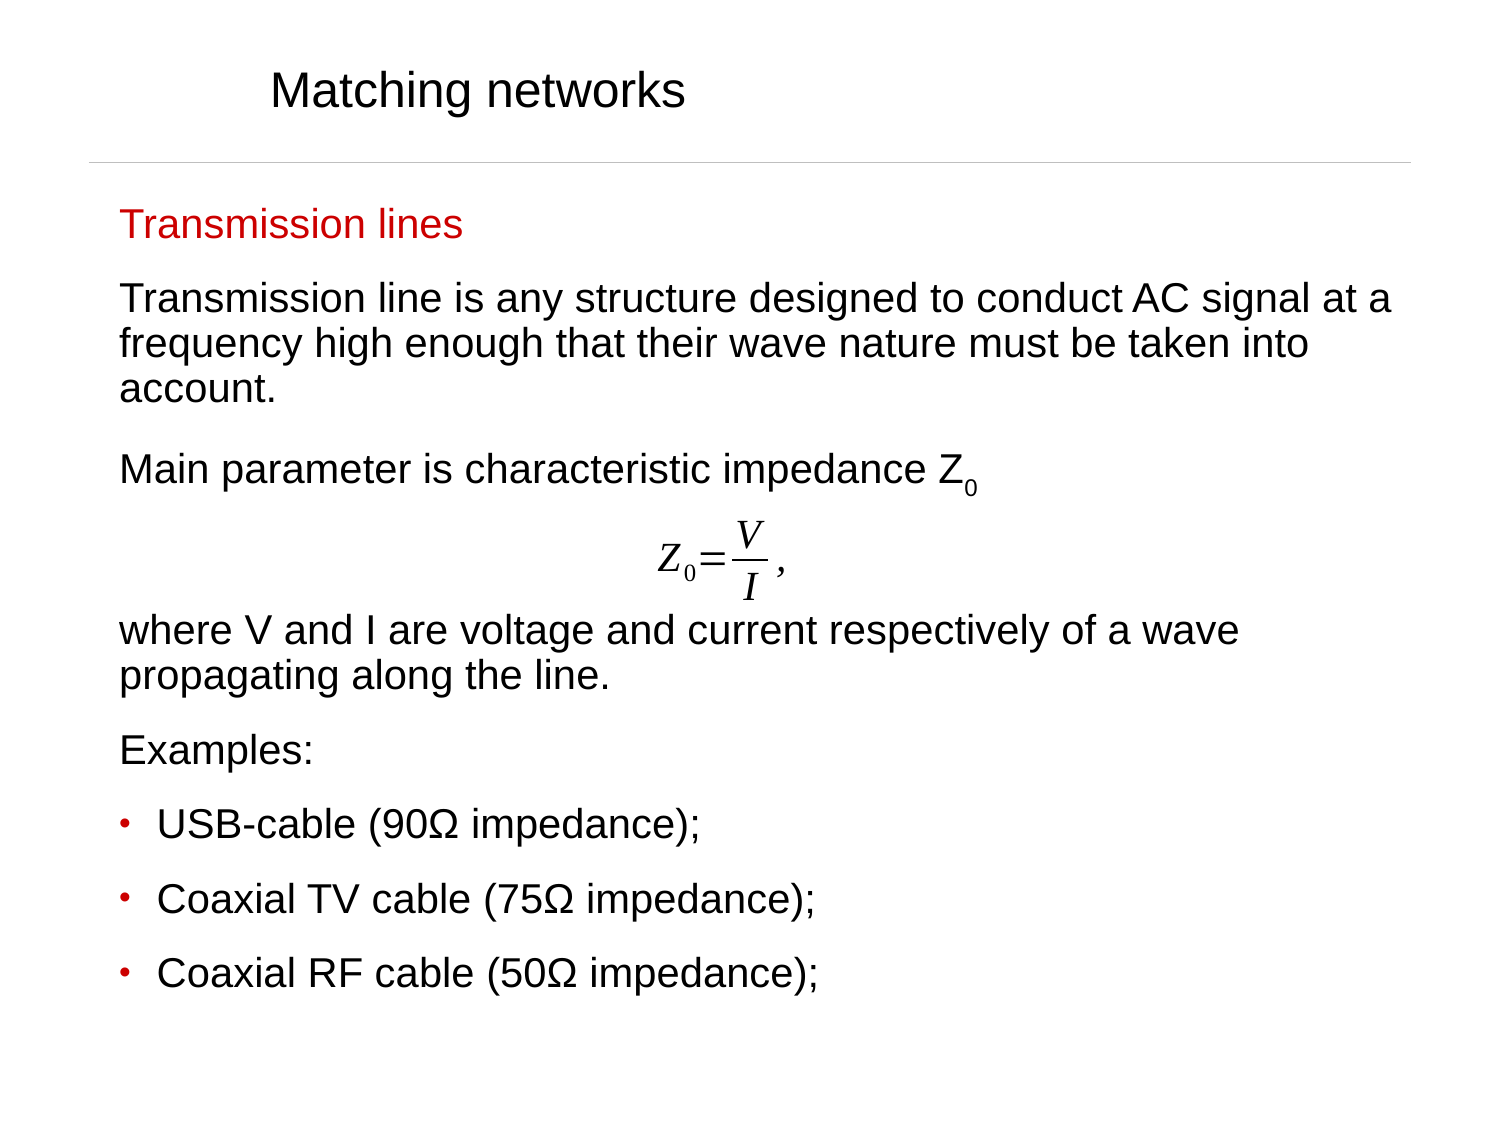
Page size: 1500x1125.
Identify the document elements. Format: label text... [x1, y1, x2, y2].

chart [649, 510, 793, 610]
list Transmission lines Transmission line is any structure designed to conduct AC signal at a frequency high enough that their wave nature must be taken into account. Main parameter is characteristic impedance Z0 where V and I are voltage and current respectively of a wave propagating along the line. Examples: USB-cable (90Ω impedance); Coaxial TV cable (75Ω impedance); Coaxial RF cable (50Ω impedance); [104, 195, 1411, 286]
text_box Matching networks [254, 31, 1347, 150]
